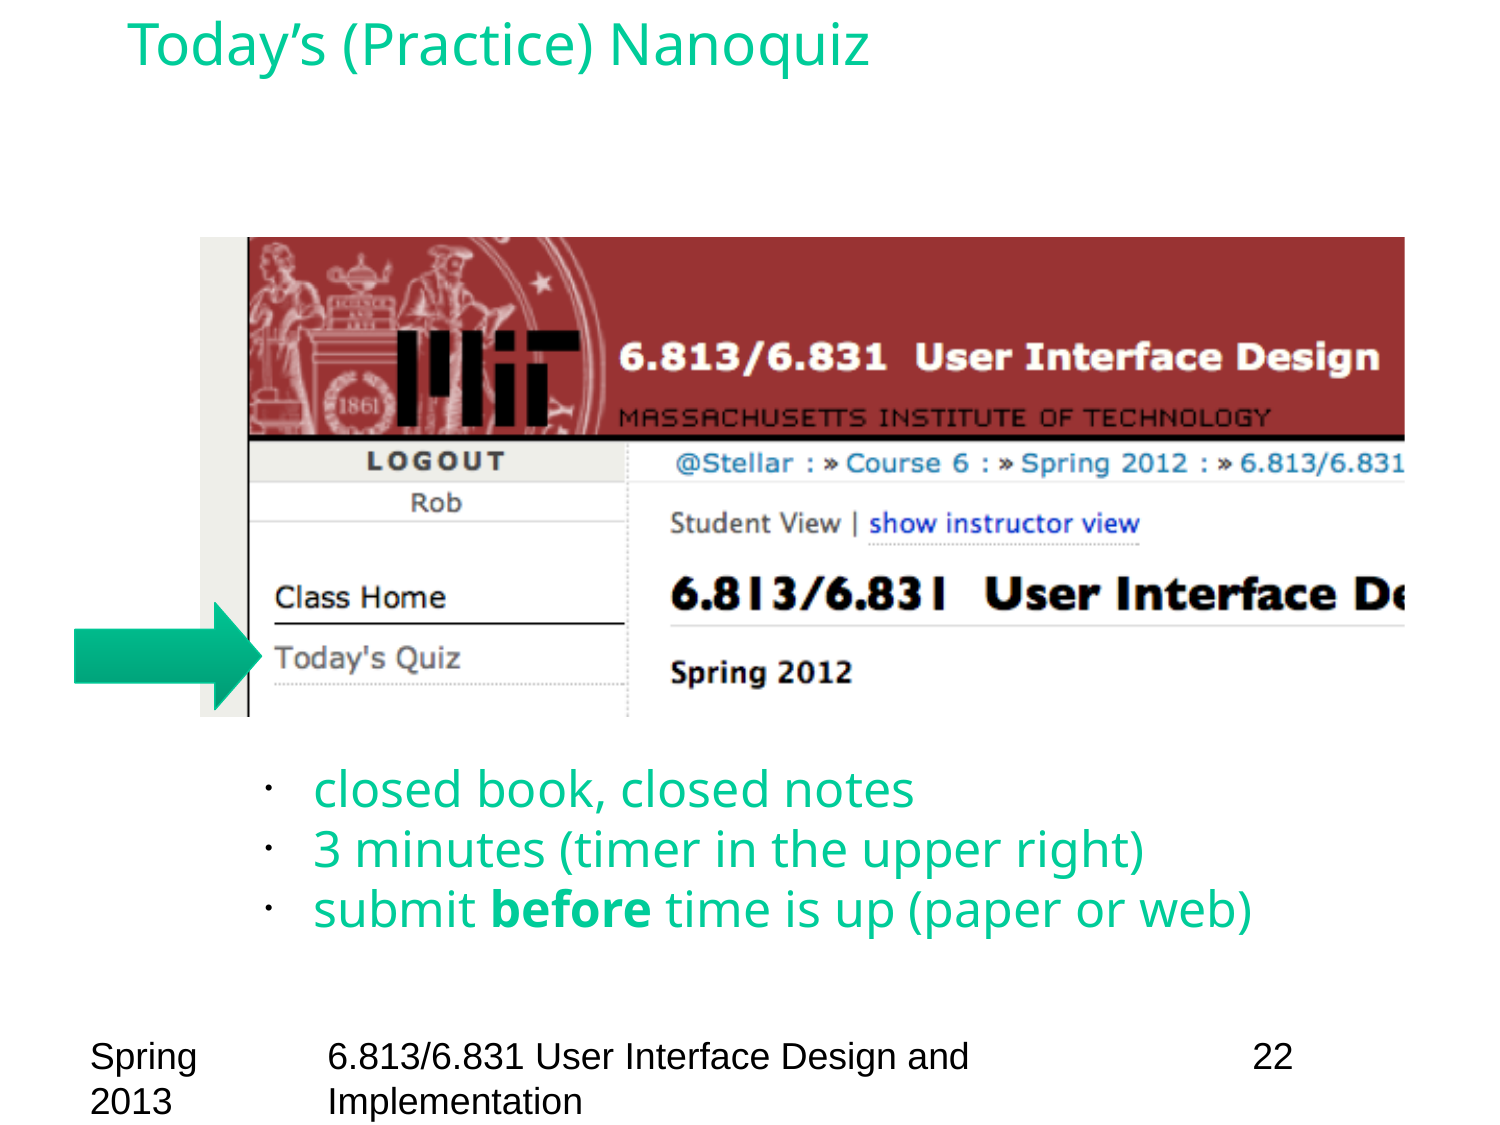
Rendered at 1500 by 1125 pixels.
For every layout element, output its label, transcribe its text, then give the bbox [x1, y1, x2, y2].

picture [200, 237, 1405, 717]
title Today’s (Practice) Nanoquiz [112, 0, 1388, 150]
subtitle closed book, closed notes 3 minutes (timer in the upper right) submit before time is up (paper or web) [249, 750, 1300, 1000]
slide_number Spring 2013 [75, 1024, 300, 1103]
footer 6.813/6.831 User Interface Design and Implementation [312, 1024, 1225, 1103]
slide_number <number> [1237, 1024, 1425, 1103]
